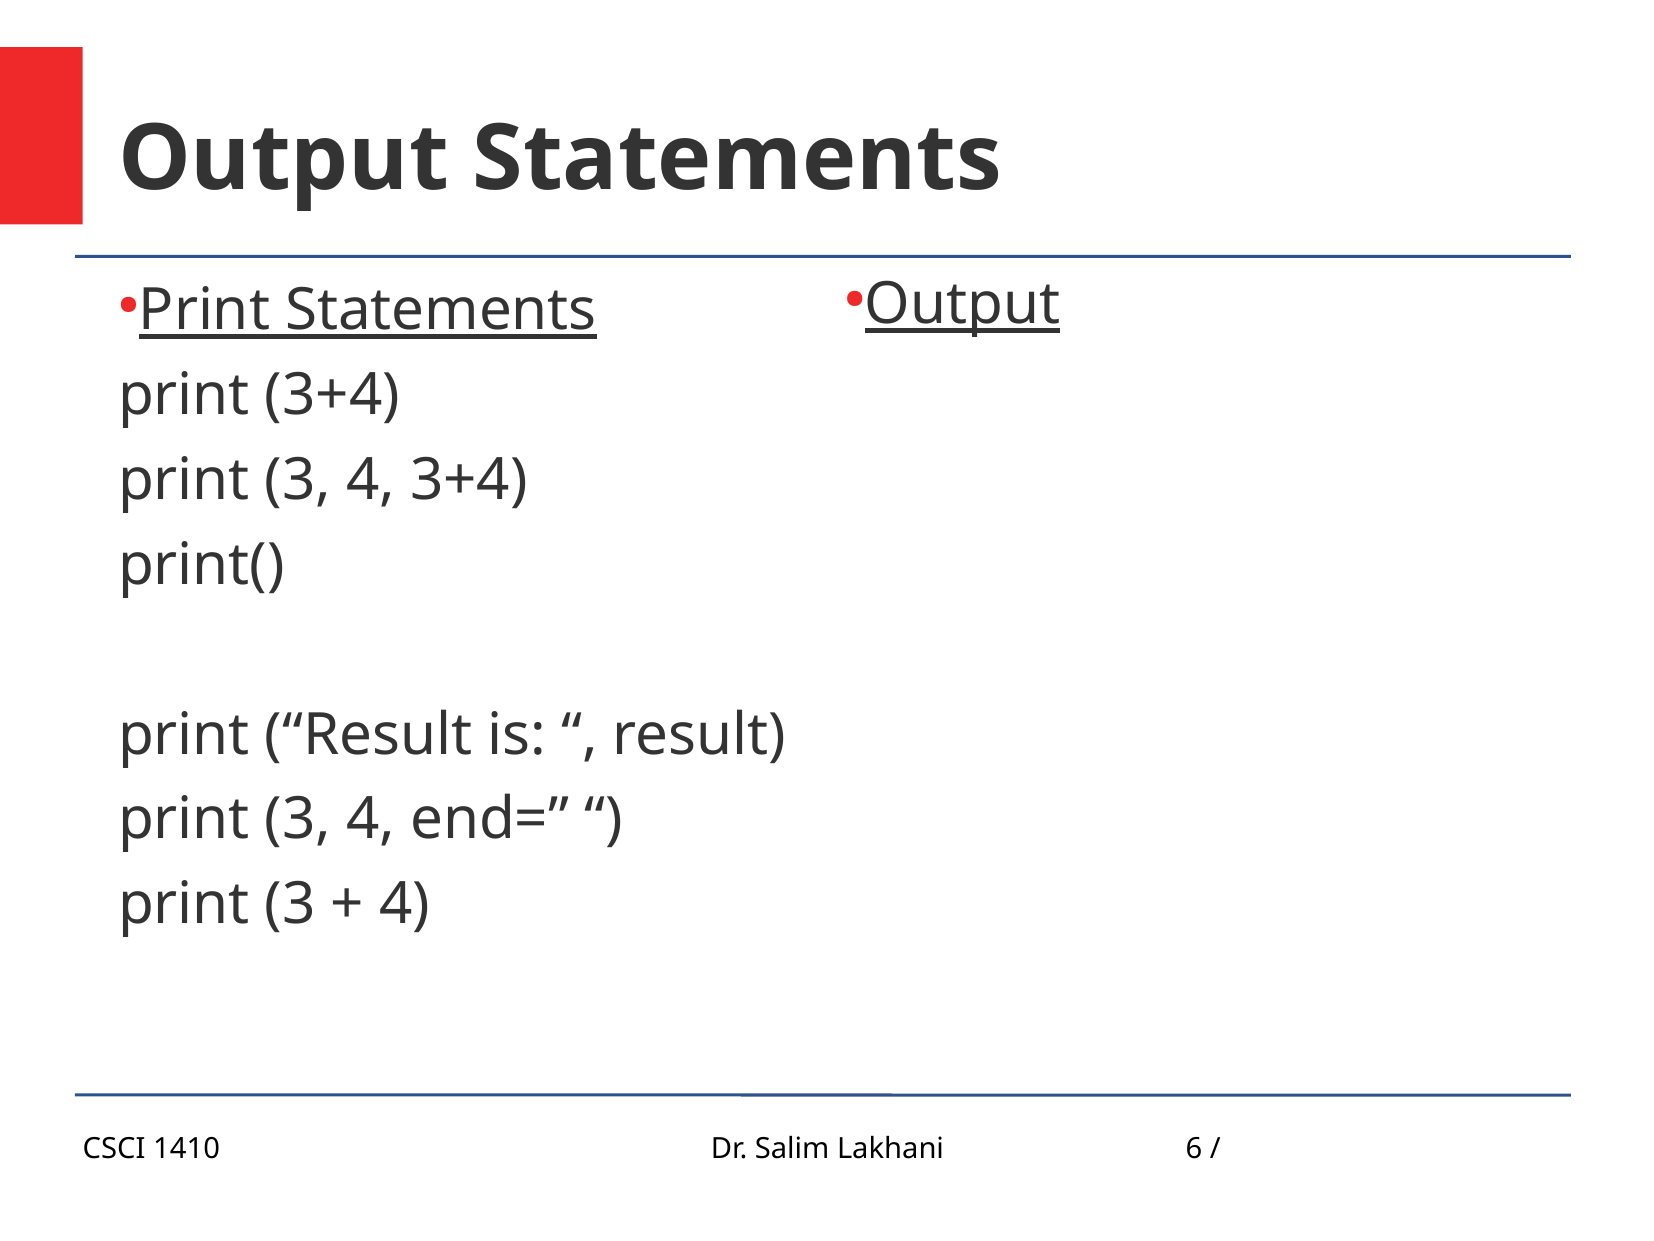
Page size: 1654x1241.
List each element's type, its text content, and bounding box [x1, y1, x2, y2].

text_box CSCI 1410 [82, 1129, 468, 1216]
title Output Statements [118, 49, 1571, 257]
text_box / [1185, 1129, 1571, 1216]
list Output [844, 265, 1536, 1081]
text_box Dr. Salim Lakhani [565, 1129, 1090, 1216]
list Print Statements print (3+4) print (3, 4, 3+4) print() print (“Result is: “, result) print (3, 4, end=” “) print (3 + 4) [118, 271, 810, 1086]
